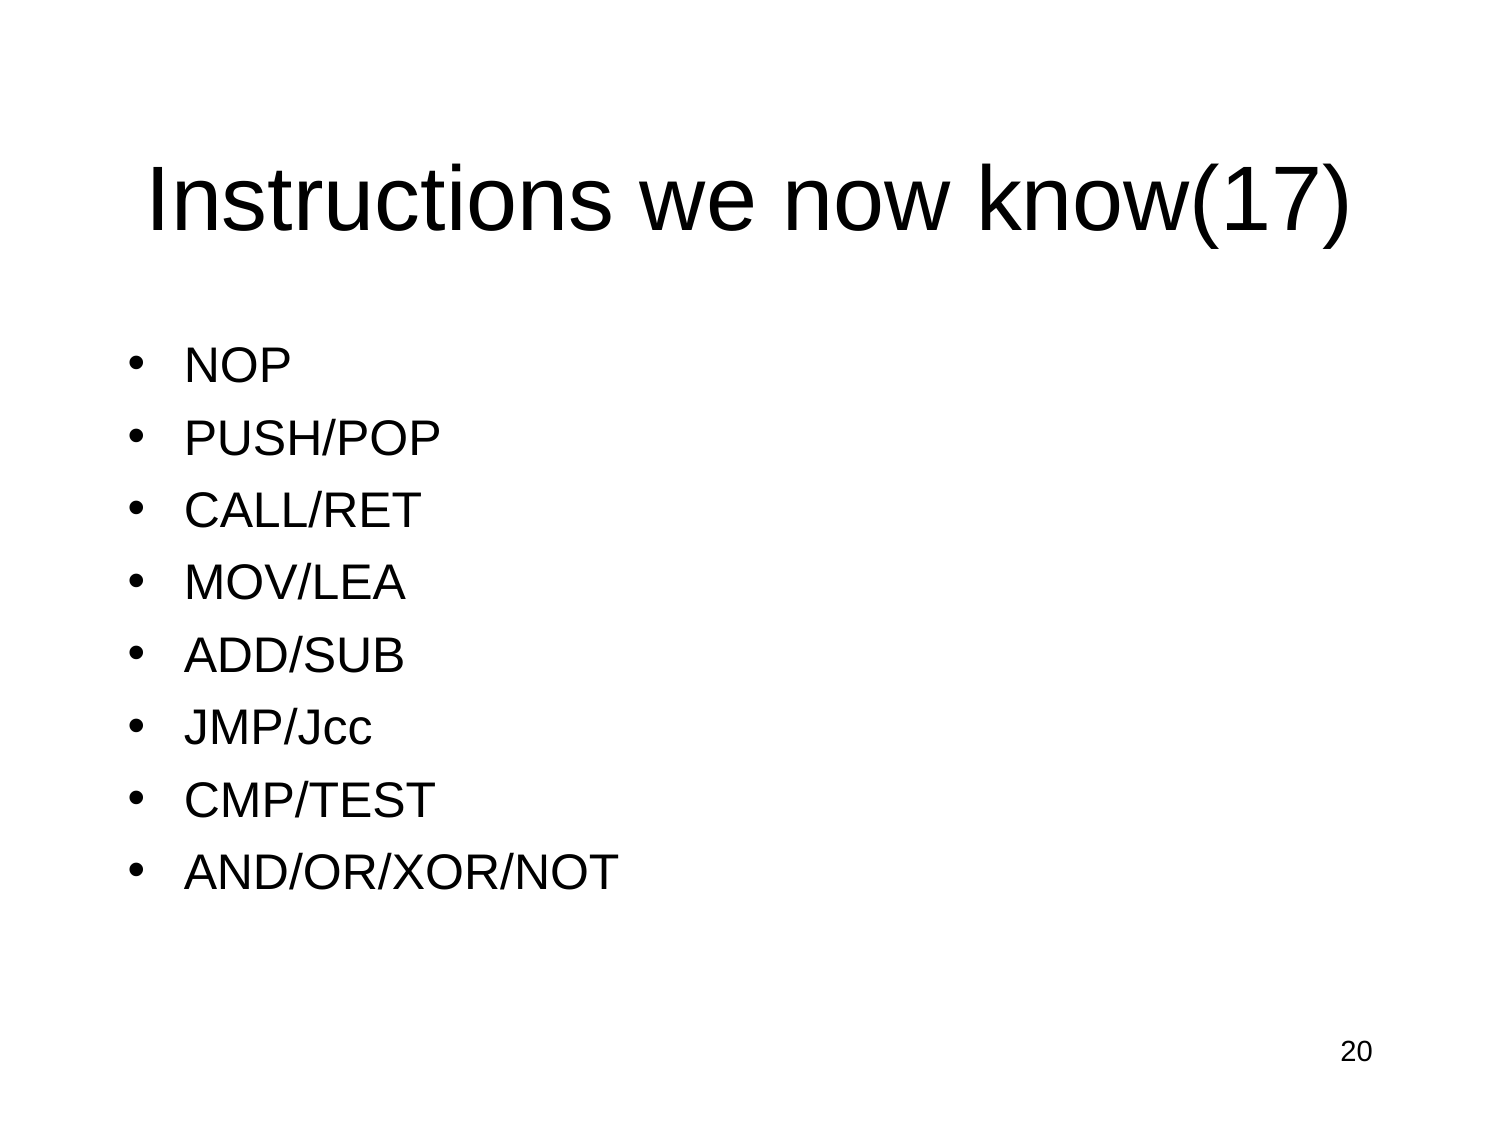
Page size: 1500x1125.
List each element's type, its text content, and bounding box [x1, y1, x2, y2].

list NOP PUSH/POP CALL/RET MOV/LEA ADD/SUB JMP/Jcc CMP/TEST AND/OR/XOR/NOT [112, 324, 1388, 1001]
text_box <number> [1074, 1025, 1388, 1101]
title Instructions we now know(17) [112, 99, 1388, 288]
